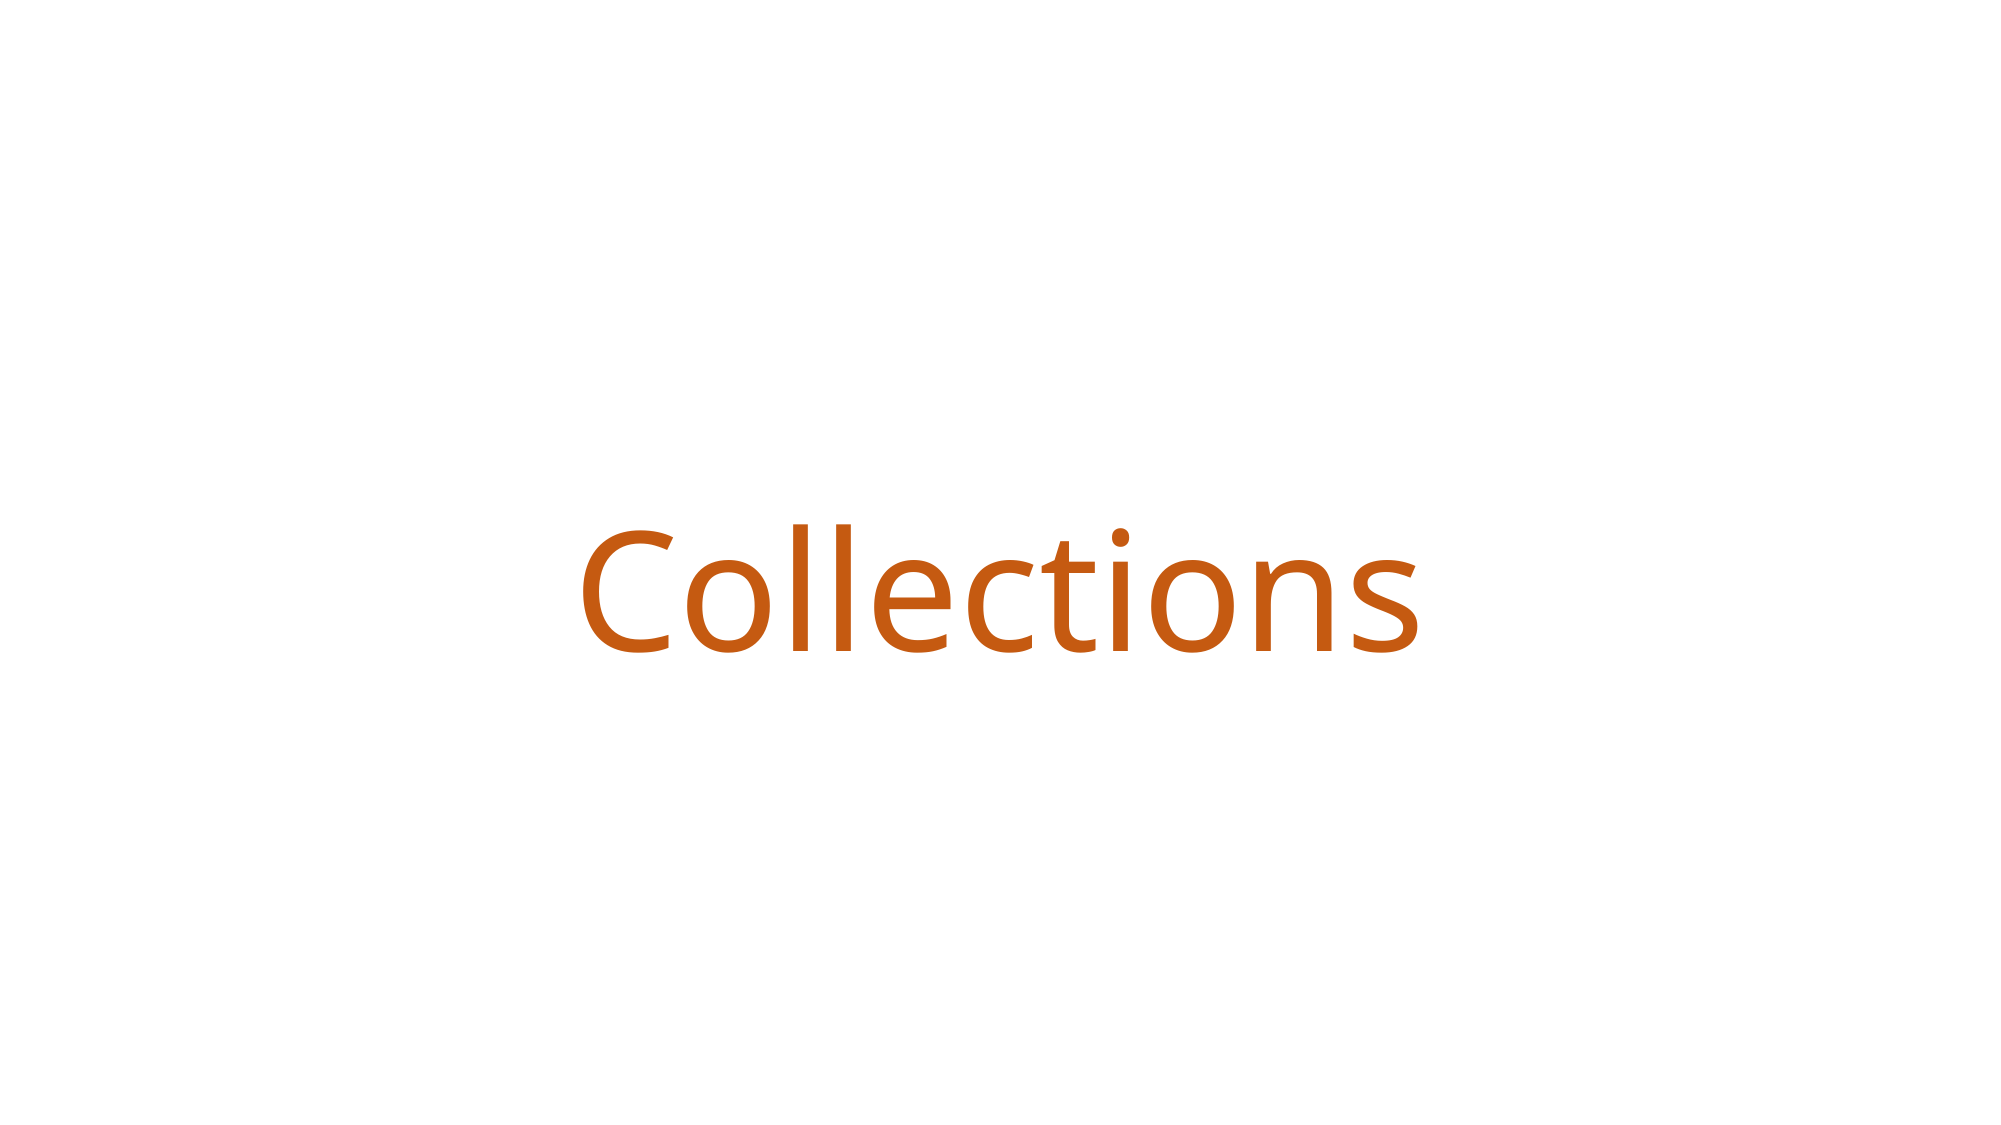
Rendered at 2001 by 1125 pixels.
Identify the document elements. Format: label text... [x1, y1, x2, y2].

list Collections [137, 299, 1863, 1014]
